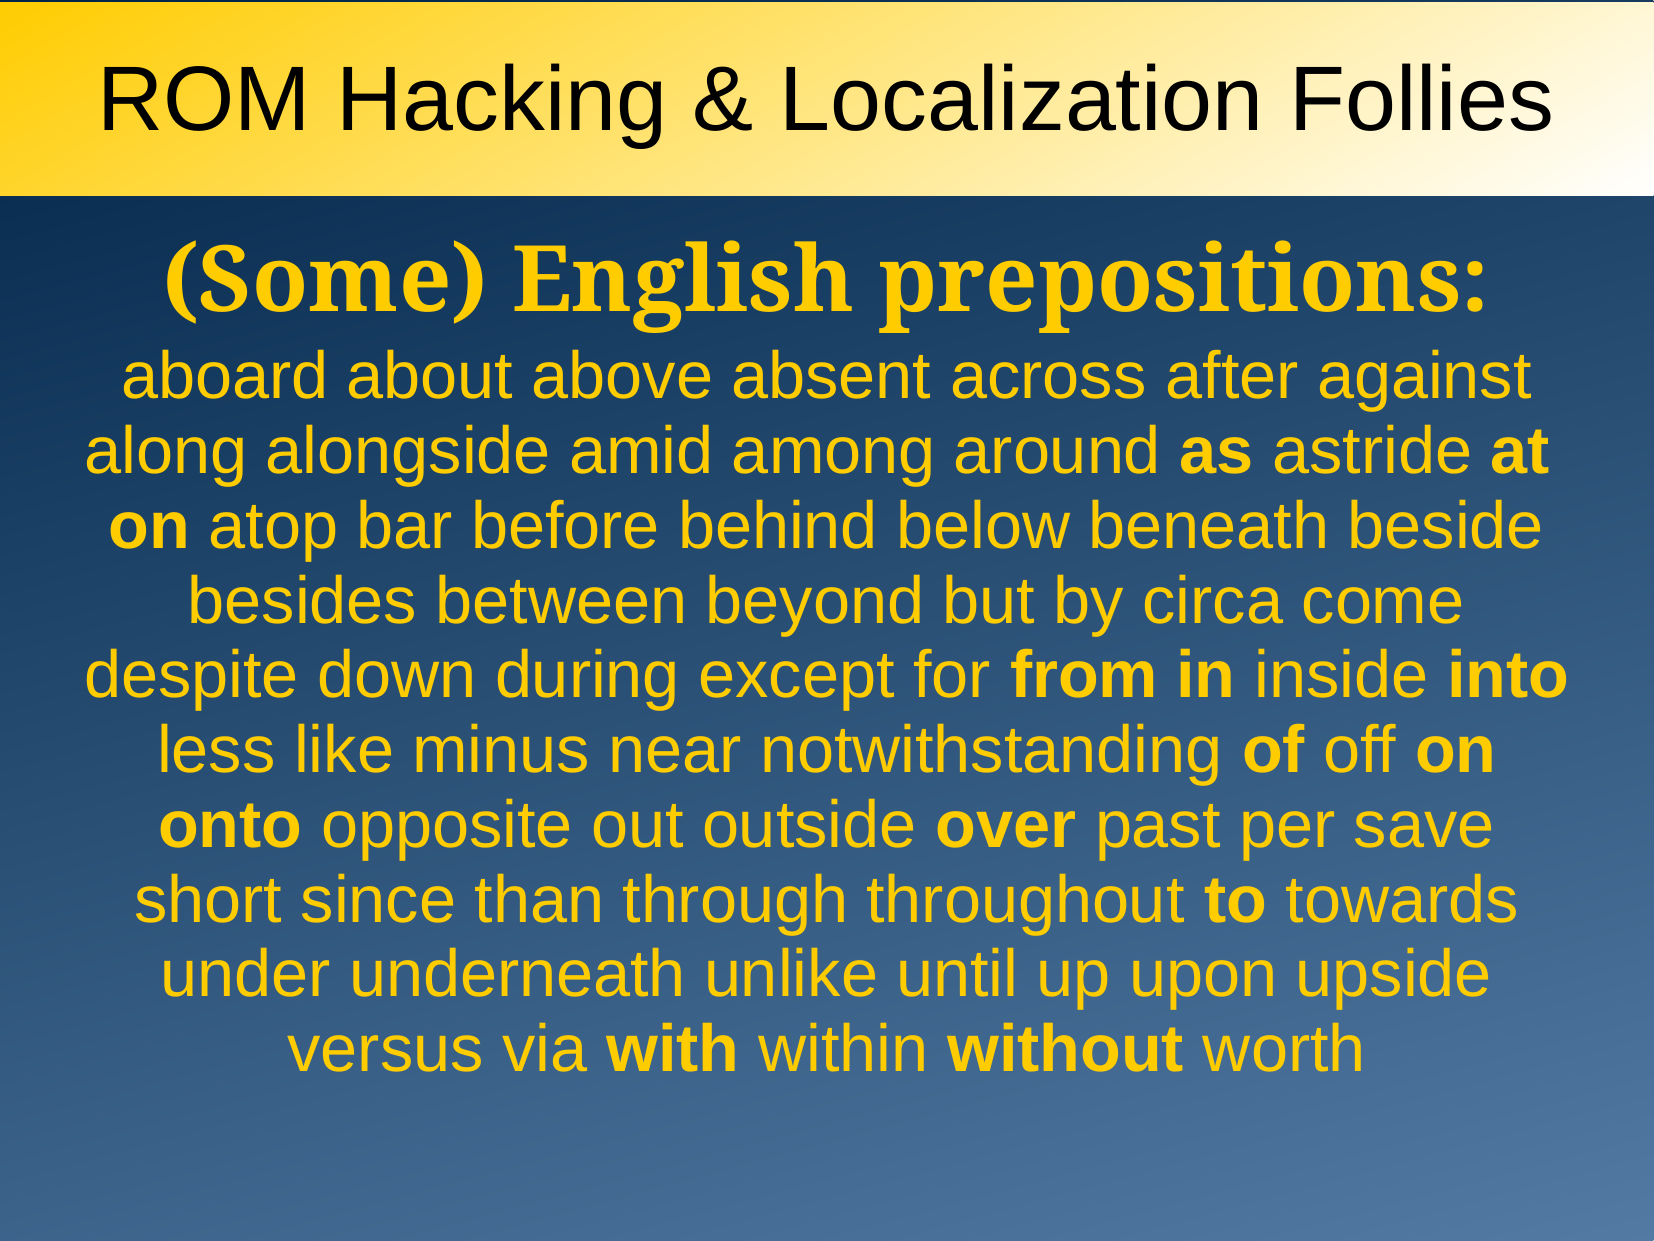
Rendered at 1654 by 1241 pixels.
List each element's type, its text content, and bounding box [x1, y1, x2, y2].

subtitle (Some) English prepositions: aboard about above absent across after against along alongside amid among around as astride at on atop bar before behind below beneath beside besides between beyond but by circa come despite down during except for from in inside into less like minus near notwithstanding of off on onto opposite out outside over past per save short since than through throughout to towards under underneath unlike until up upon upside versus via with within without worth [82, 232, 1571, 1067]
title ROM Hacking & Localization Follies [0, 2, 1654, 196]
